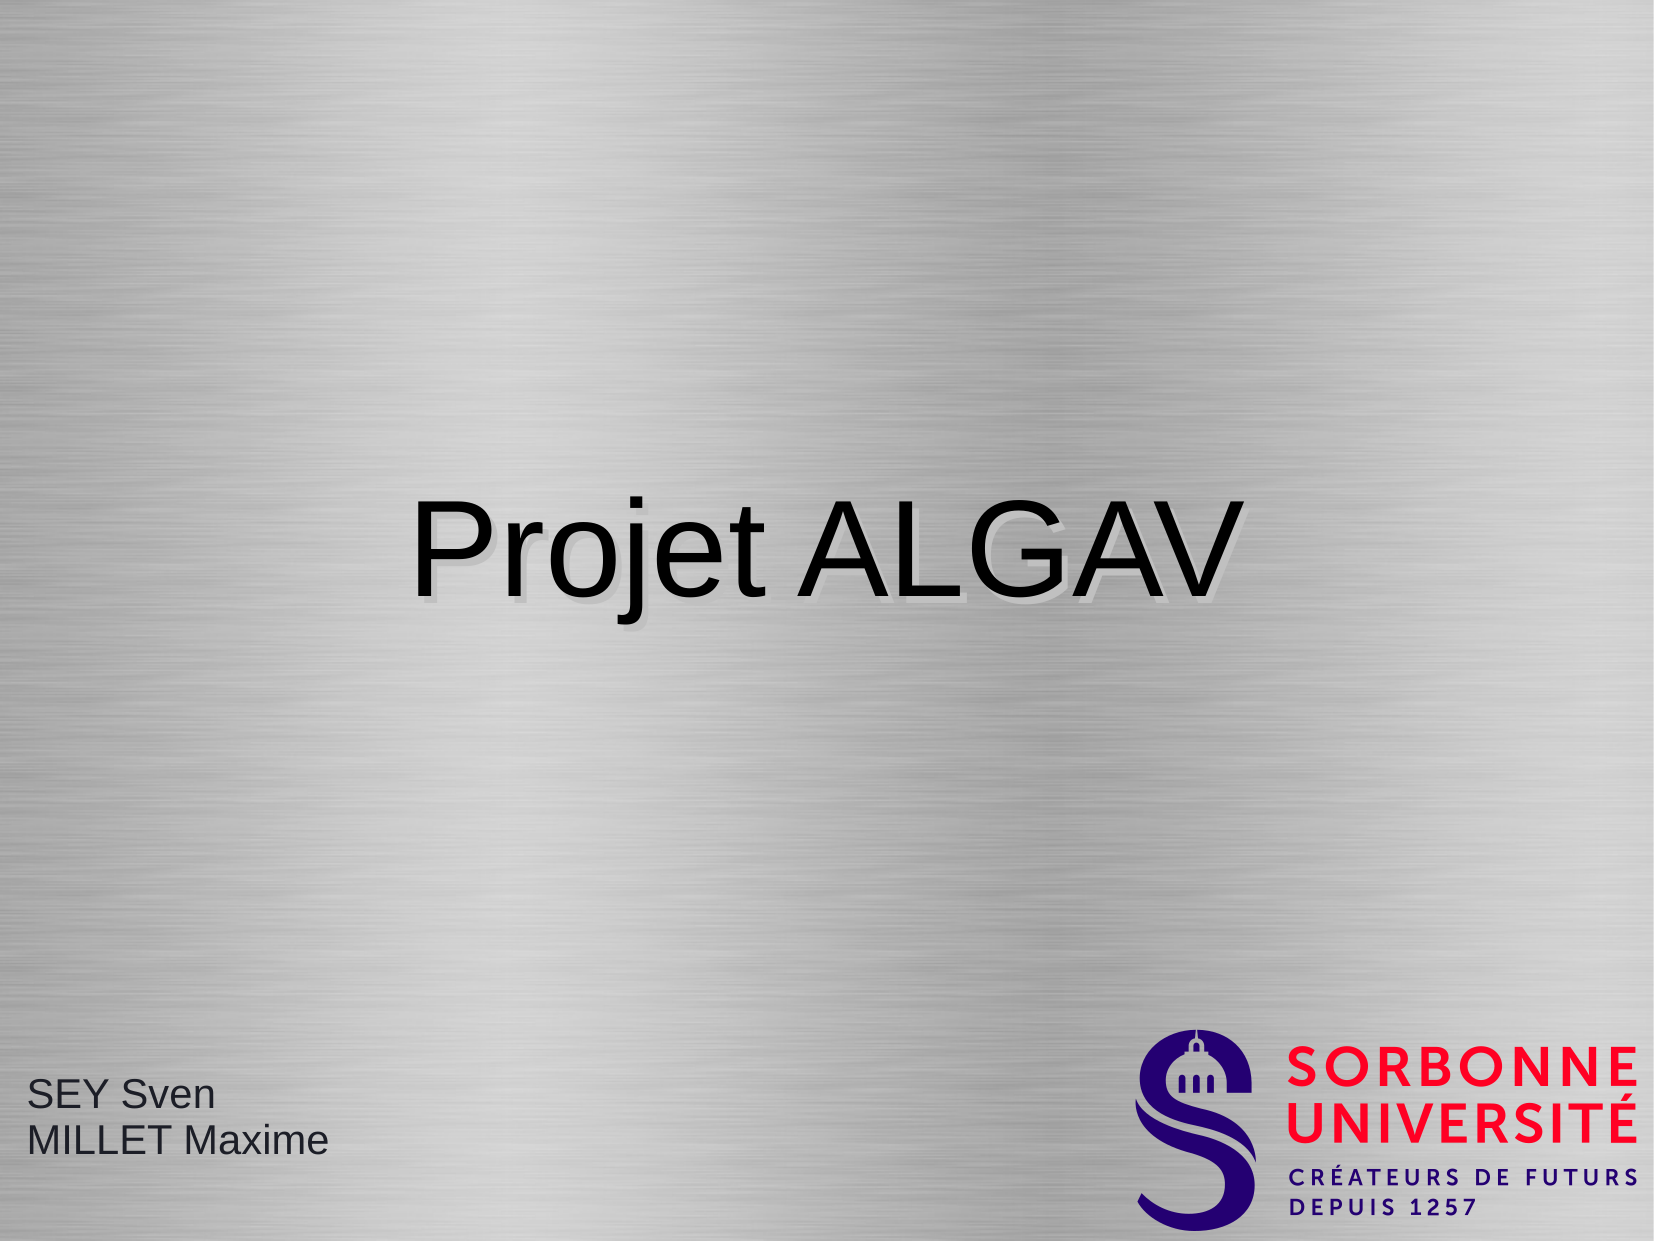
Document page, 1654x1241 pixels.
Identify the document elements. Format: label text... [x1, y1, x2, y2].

picture [0, 0, 1654, 1241]
subtitle Projet ALGAV [82, 60, 1571, 1039]
text_box SEY Sven MILLET Maxime [11, 1062, 1131, 1182]
